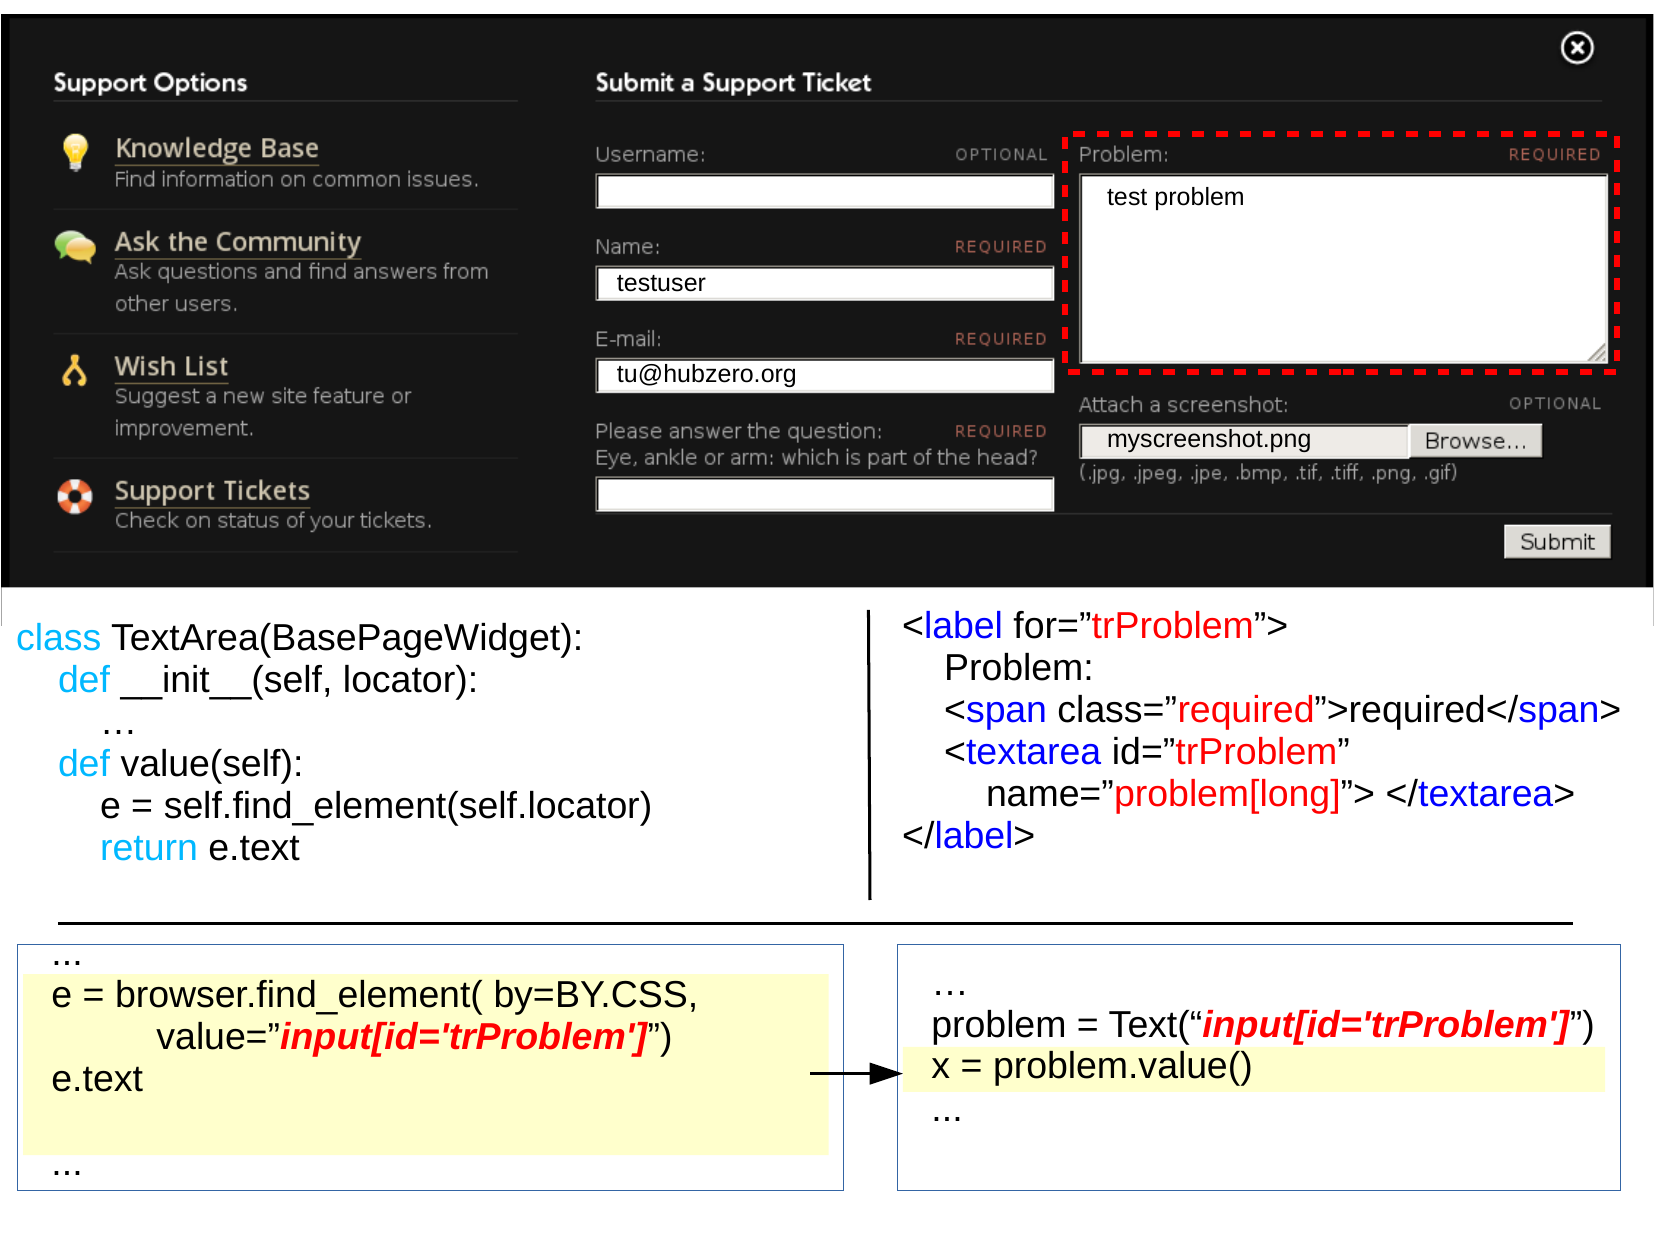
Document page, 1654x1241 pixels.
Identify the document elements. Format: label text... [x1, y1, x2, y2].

text_box <label for=”trProblem”> Problem: <span class=”required”>required</span> <textarea id=”trProblem” name=”problem[long]”> </textarea> </label> [887, 597, 1637, 865]
text_box … problem = Text(“input[id='trProblem']”) x = problem.value() ... [916, 953, 1621, 1137]
text_box class TextArea(BasePageWidget): def __init__(self, locator): … def value(self): e = self.find_element(self.locator) return e.text [1, 609, 668, 876]
text_box testuser [602, 260, 722, 304]
picture [1, 14, 1654, 587]
text_box ... e = browser.find_element( by=BY.CSS, value=”input[id='trProblem']”) e.text ... [36, 924, 844, 1191]
text_box test problem [1092, 175, 1261, 219]
text_box myscreenshot.png [1092, 417, 1327, 461]
text_box [1, 587, 1654, 1212]
text_box tu@hubzero.org [602, 352, 813, 396]
